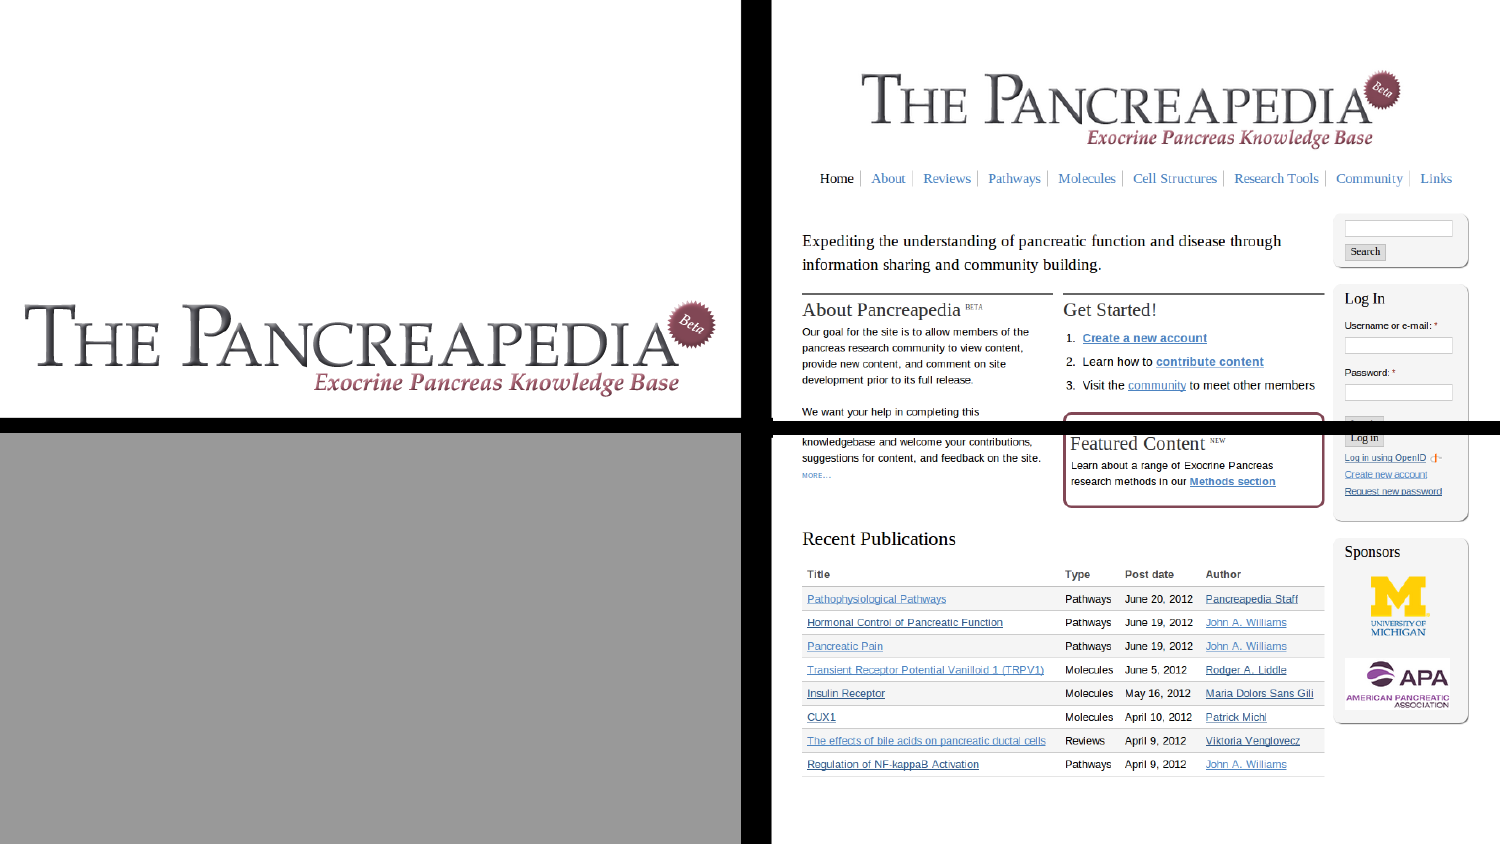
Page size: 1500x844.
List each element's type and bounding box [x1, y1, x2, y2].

text_box [0, 432, 742, 844]
picture [0, 0, 1500, 844]
